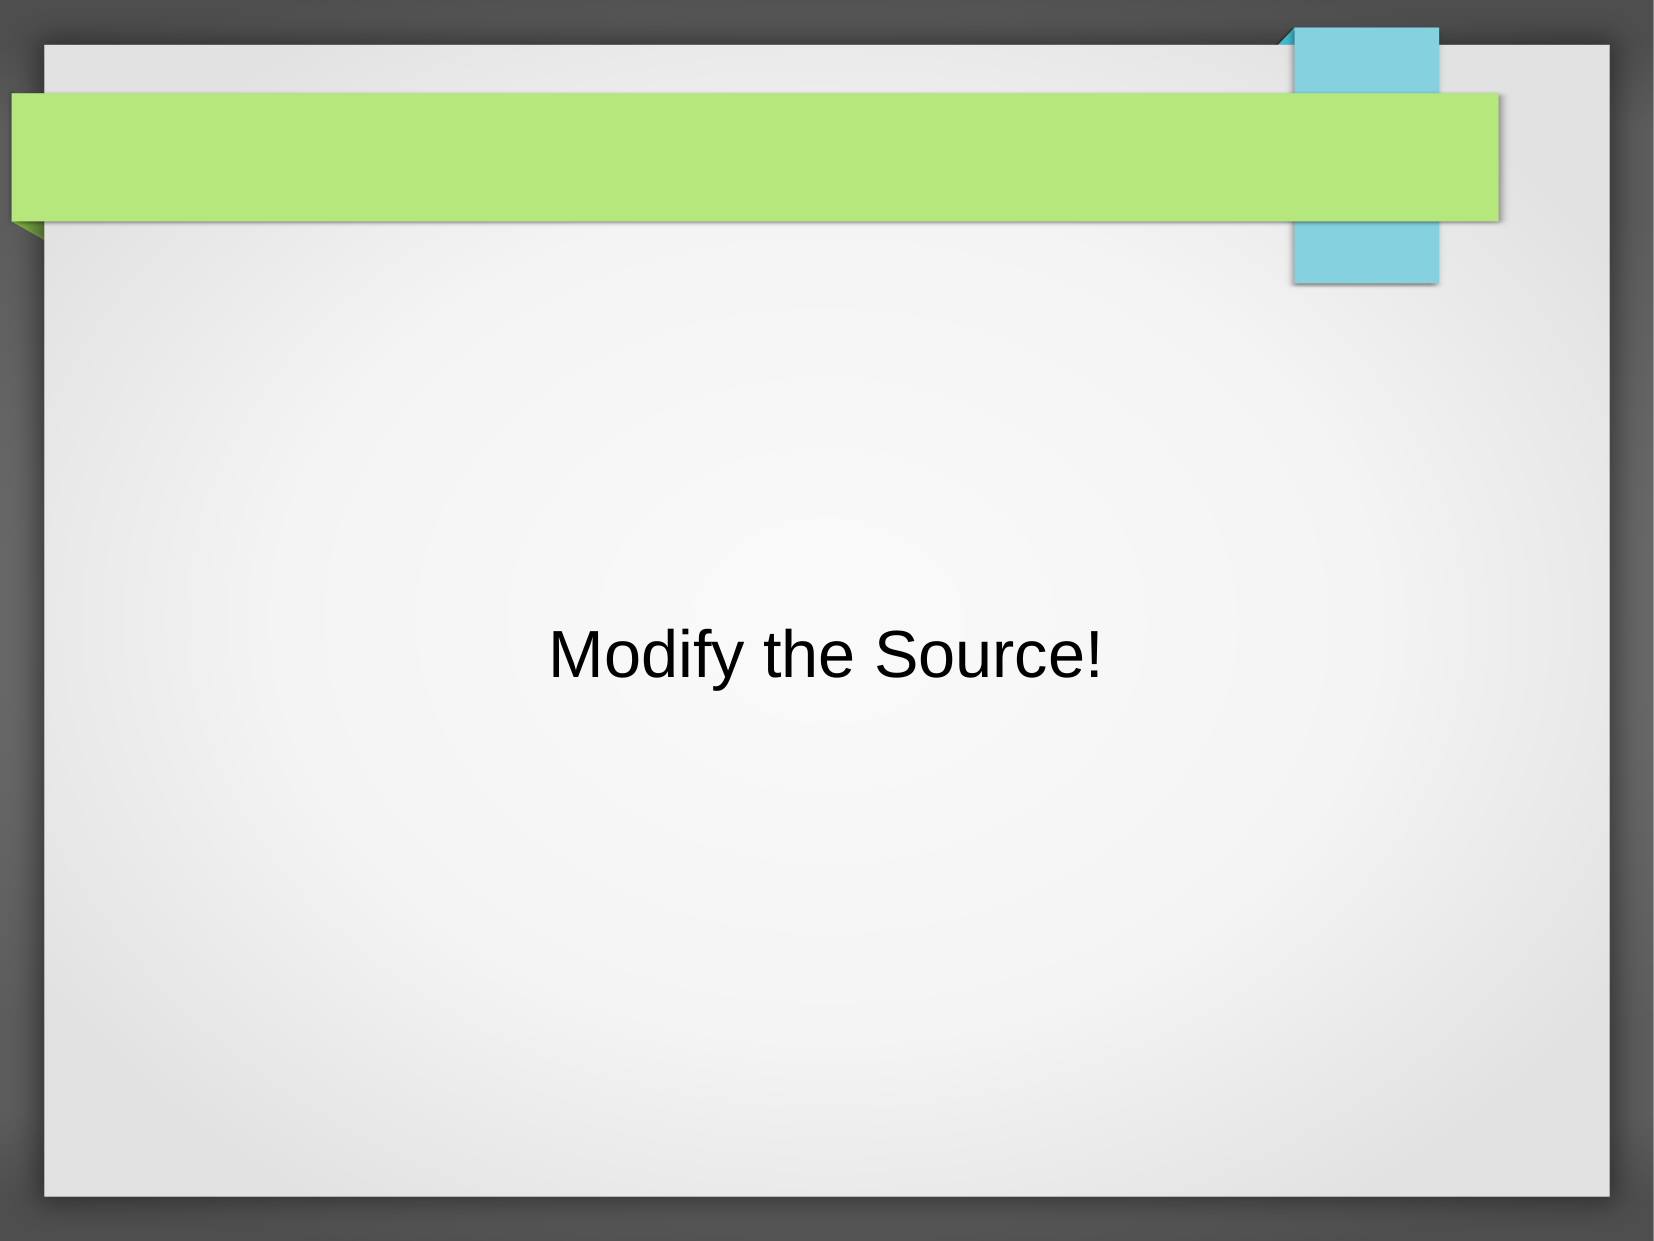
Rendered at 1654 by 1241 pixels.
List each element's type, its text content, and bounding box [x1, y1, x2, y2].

subtitle Modify the Source! [82, 295, 1571, 1015]
picture [0, 0, 1654, 1241]
